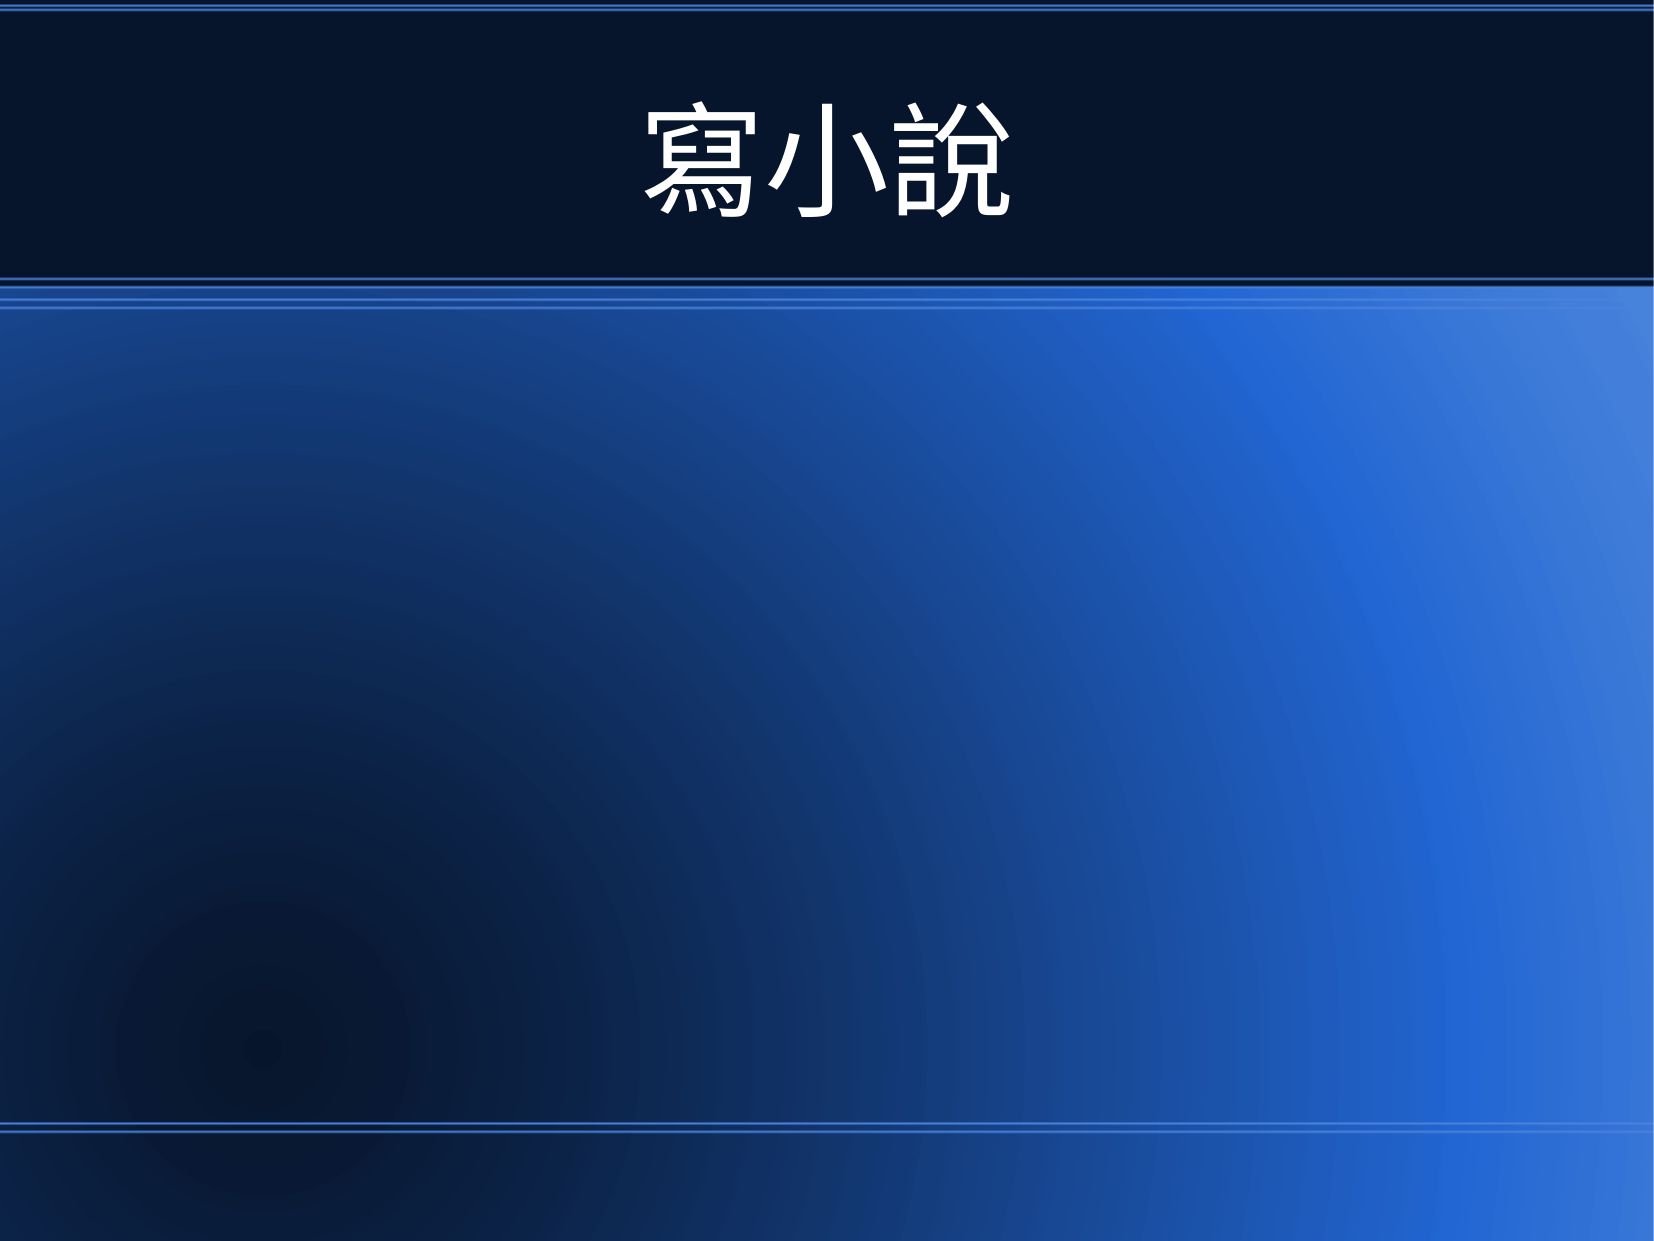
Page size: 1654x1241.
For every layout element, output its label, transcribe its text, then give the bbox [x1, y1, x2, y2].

picture [0, 0, 1654, 1241]
title 寫小說 [82, 49, 1571, 257]
